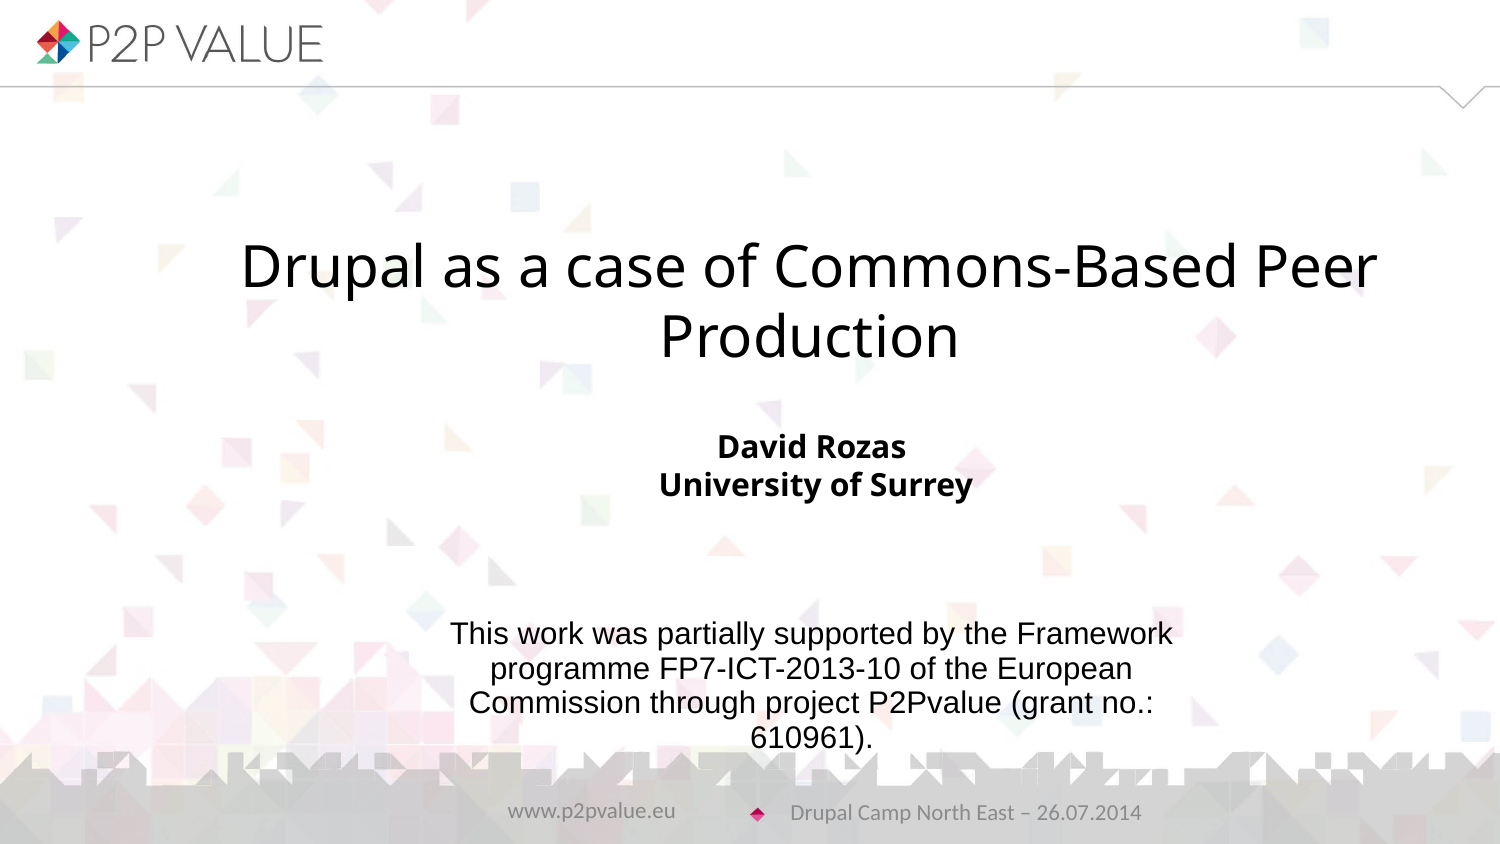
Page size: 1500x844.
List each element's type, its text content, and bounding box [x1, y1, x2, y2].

subtitle David Rozas University of Surrey [405, 420, 1227, 511]
text_box www.p2pvalue.eu [501, 789, 720, 829]
slide_number Drupal Camp North East – 26.07.2014 [777, 788, 1470, 834]
text_box This work was partially supported by the Framework programme FP7-ICT-2013-10 of the European Commission through project P2Pvalue (grant no.: 610961). [435, 608, 1231, 789]
picture [0, 0, 1500, 844]
title Drupal as a case of Commons-Based Peer Production [195, 165, 1426, 433]
